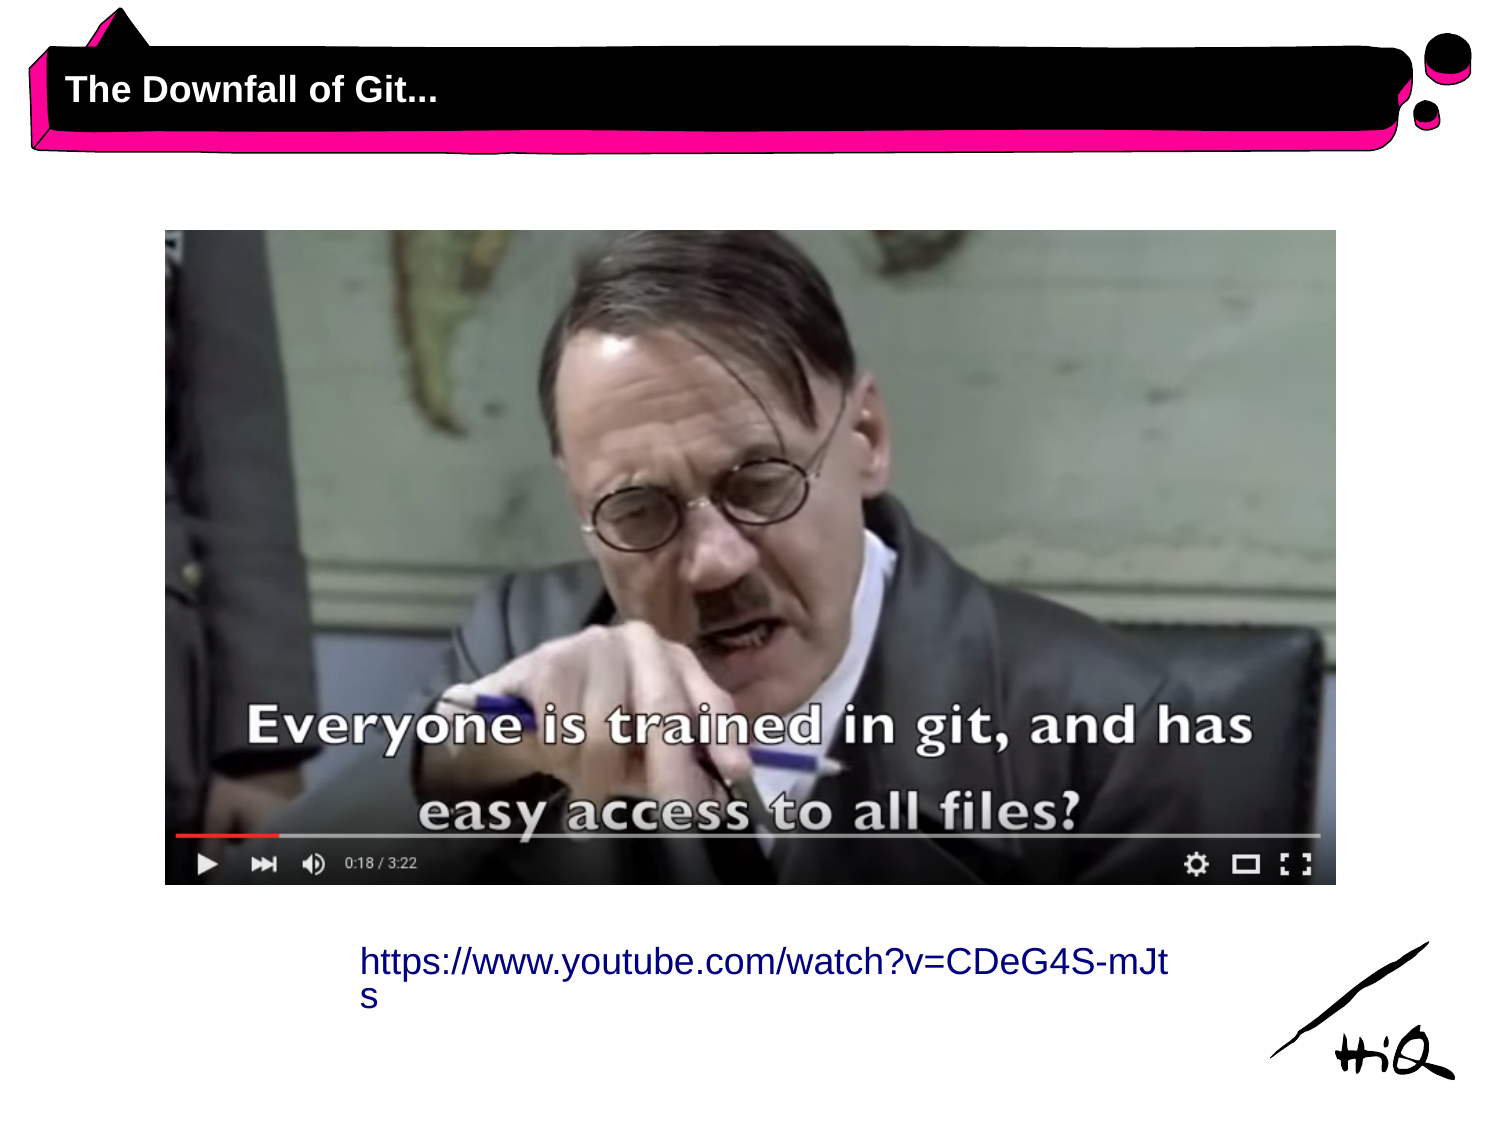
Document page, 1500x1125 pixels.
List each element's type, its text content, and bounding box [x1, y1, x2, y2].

text_box https://www.youtube.com/watch?v=CDeG4S-mJts [345, 933, 1203, 991]
picture [165, 230, 1336, 886]
title The Downfall of Git... [64, 54, 1365, 126]
